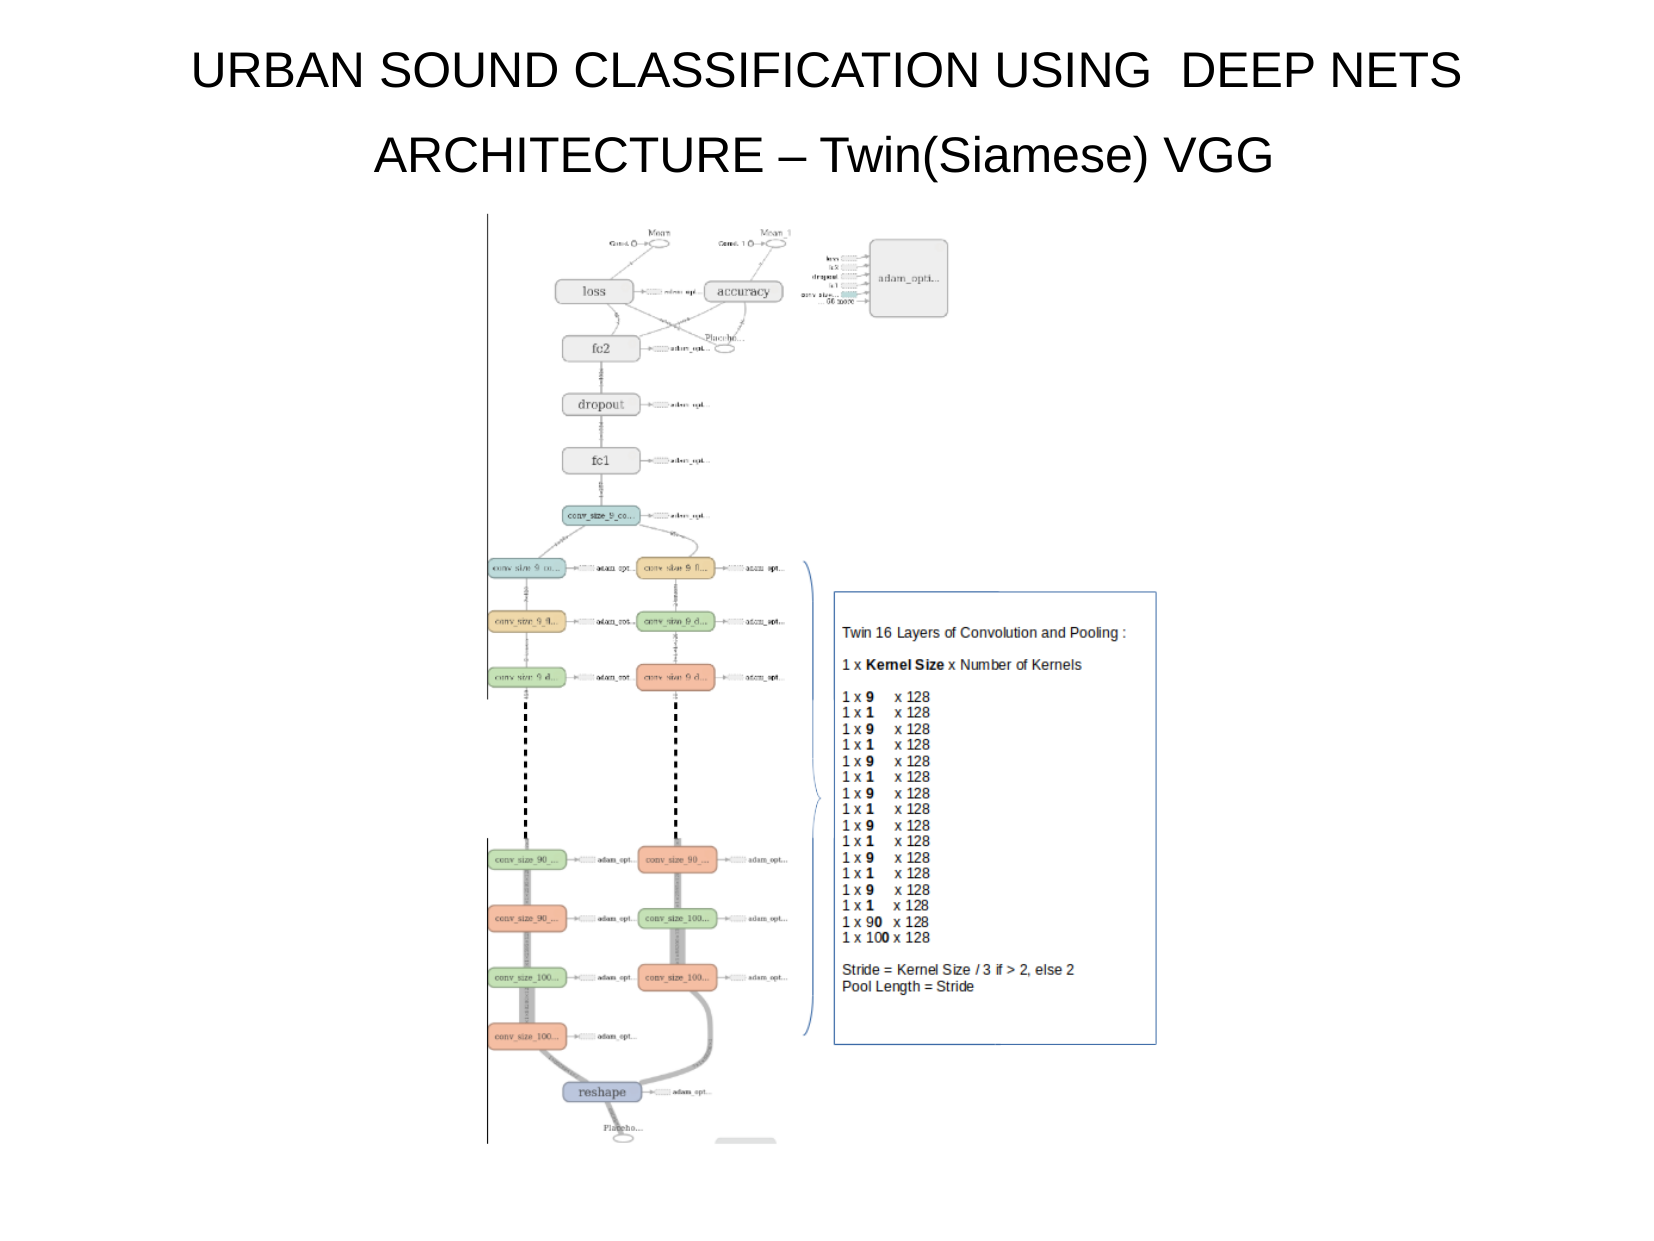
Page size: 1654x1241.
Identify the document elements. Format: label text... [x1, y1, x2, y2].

title URBAN SOUND CLASSIFICATION USING DEEP NETS [82, 34, 1571, 106]
title ARCHITECTURE – Twin(Siamese) VGG [80, 120, 1569, 191]
picture [481, 209, 1201, 1225]
